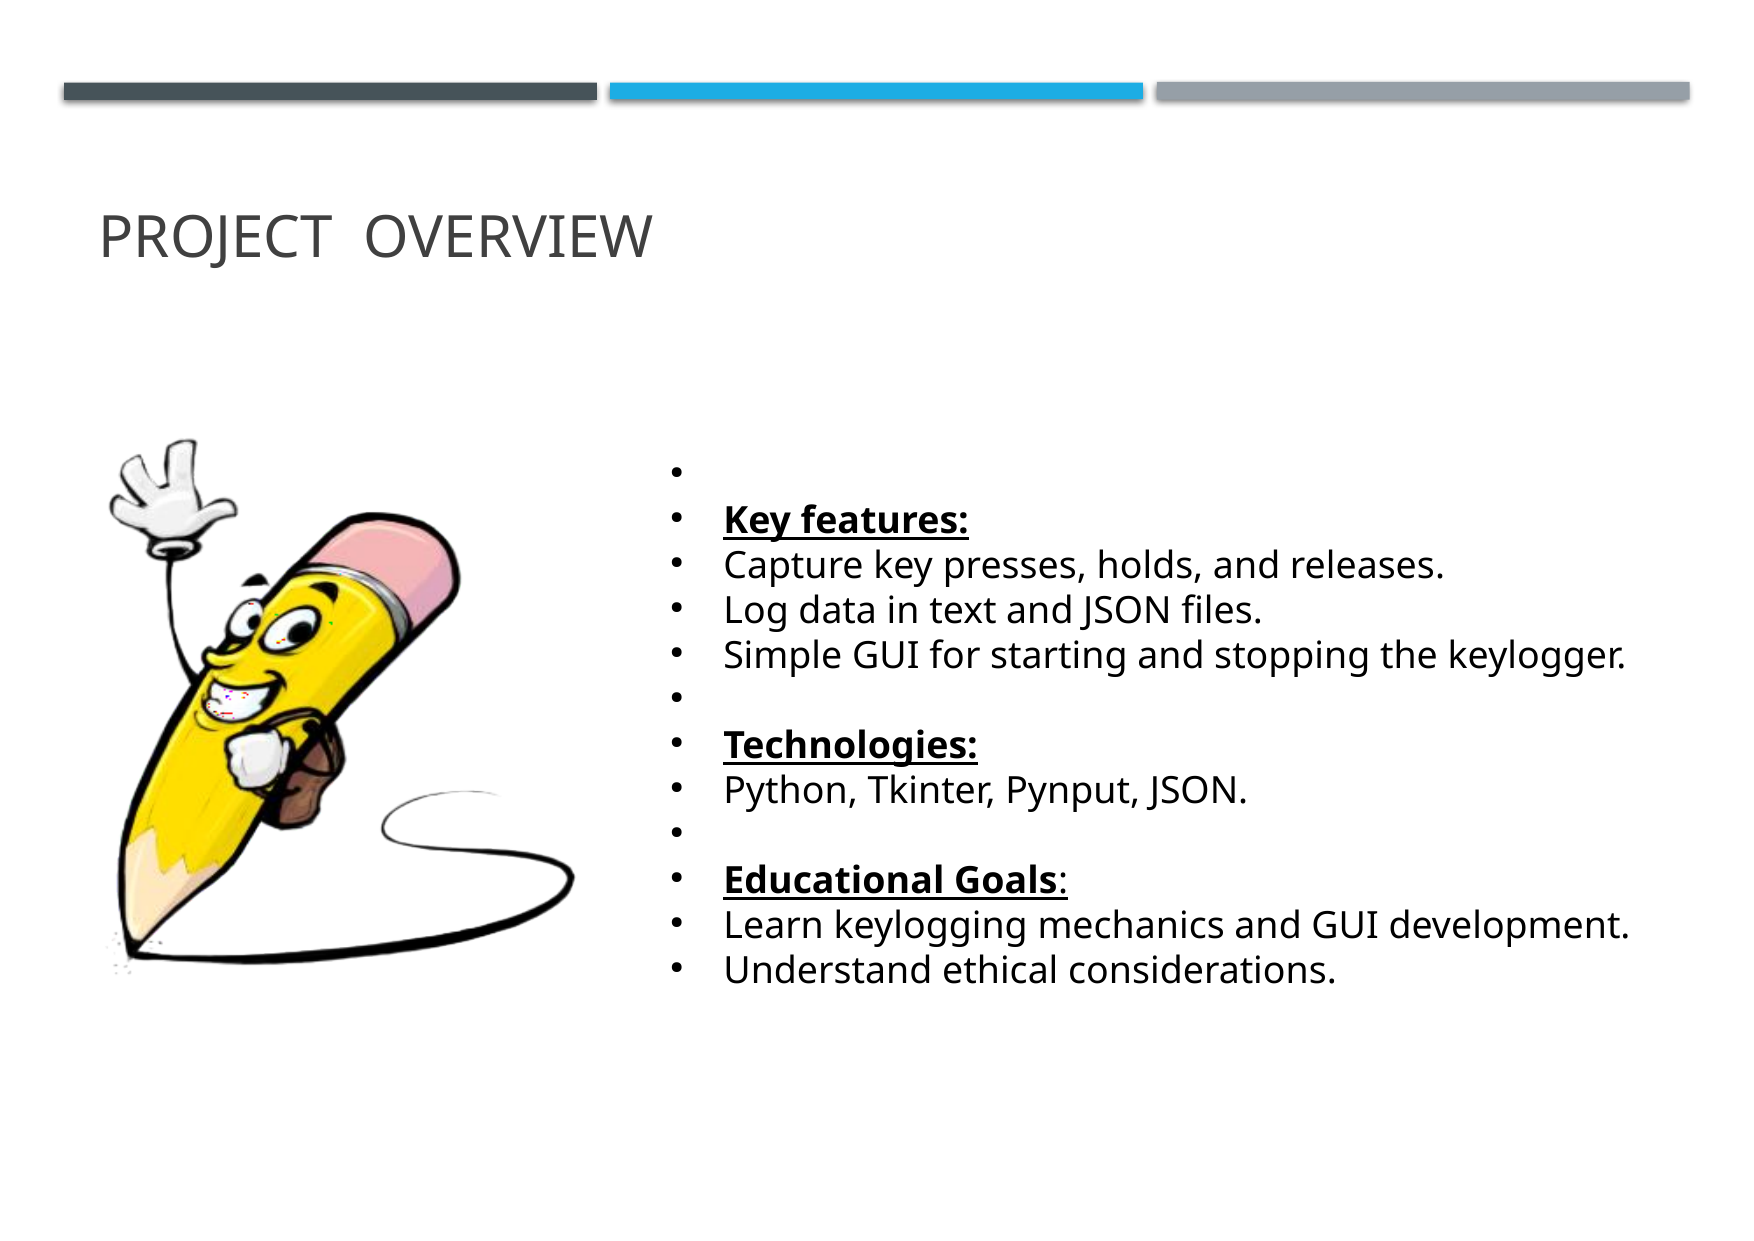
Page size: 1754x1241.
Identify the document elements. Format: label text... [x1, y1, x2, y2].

picture [0, 392, 650, 1018]
list Key features: Capture key presses, holds, and releases. Log data in text and JSON files. Simple GUI for starting and stopping the keylogger. Technologies: Python, Tkinter, Pynput, JSON. Educational Goals: Learn keylogging mechanics and GUI development. Understand ethical considerations. [637, 392, 1754, 1051]
title PROJECT OVERVIEW [83, 126, 1671, 342]
